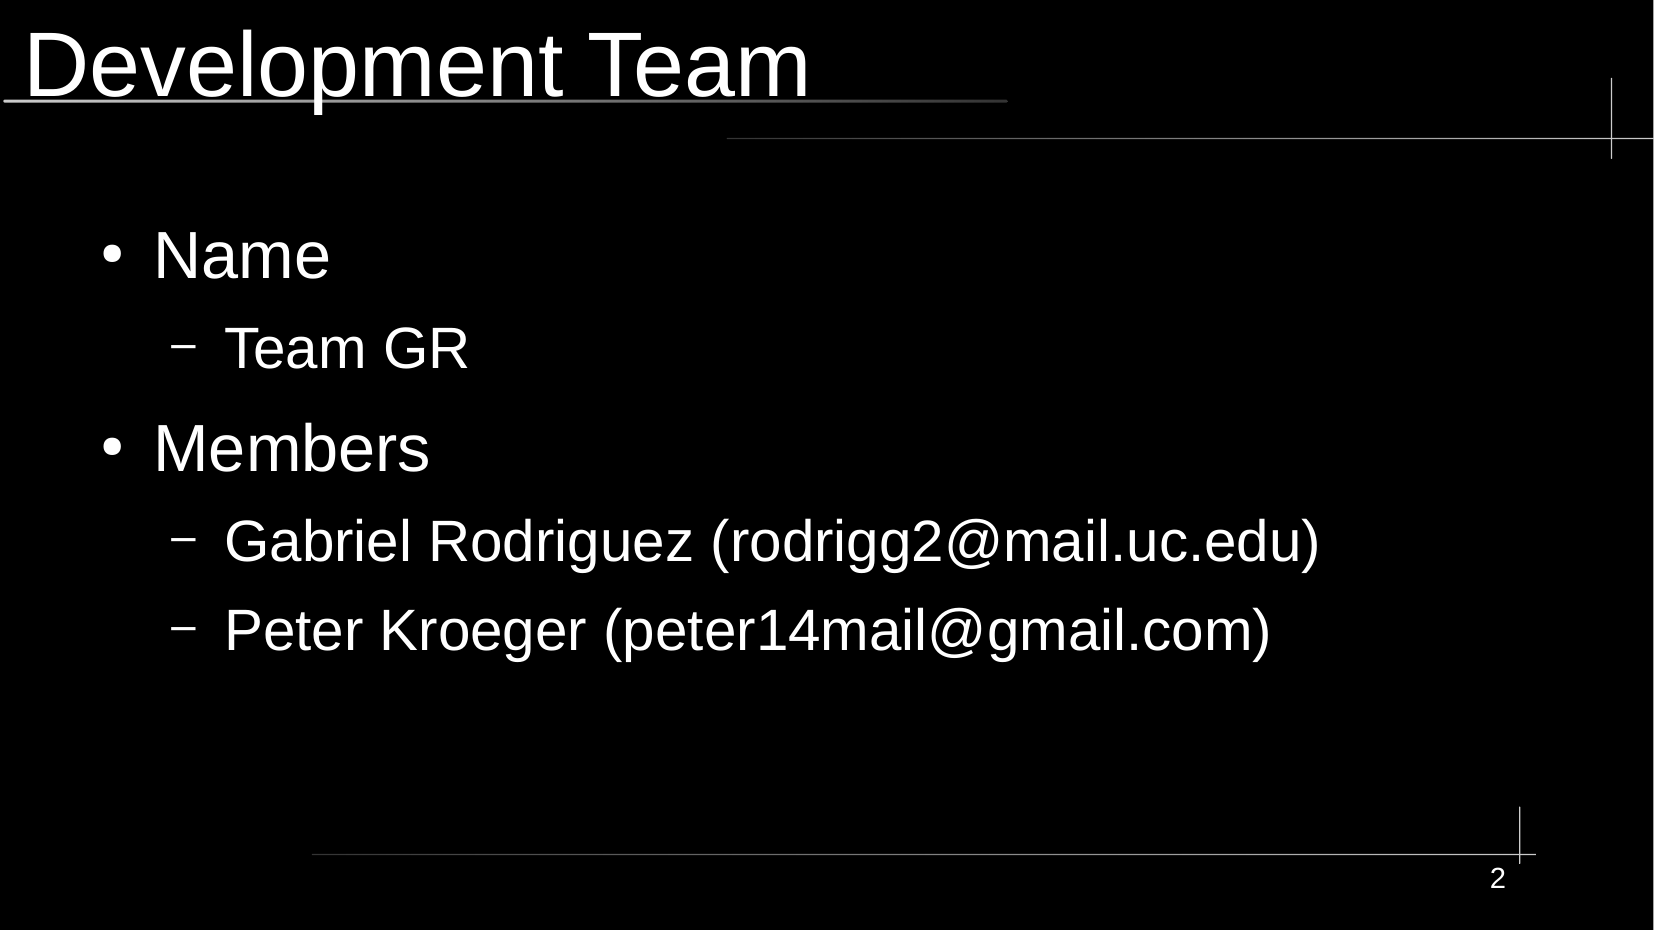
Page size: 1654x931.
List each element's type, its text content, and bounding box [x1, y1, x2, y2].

list Name Team GR Members Gabriel Rodriguez (rodrigg2@mail.uc.edu) Peter Kroeger (peter14mail@gmail.com) [82, 217, 1571, 758]
title Development Team [23, 11, 1589, 119]
